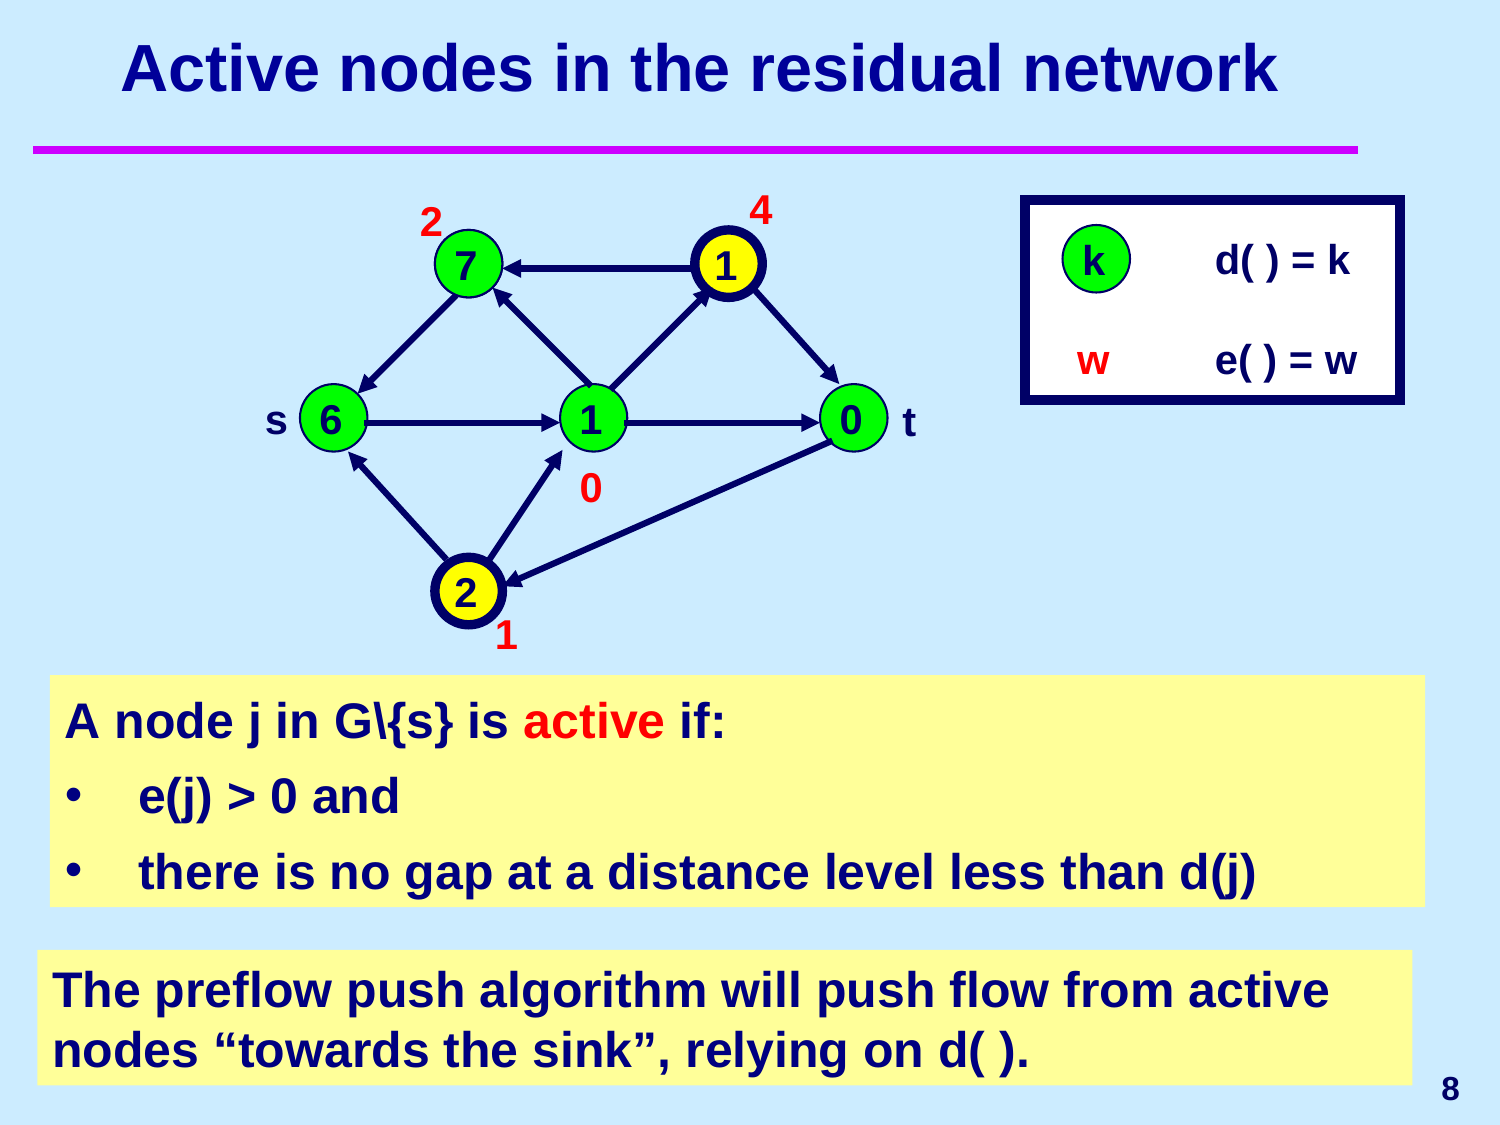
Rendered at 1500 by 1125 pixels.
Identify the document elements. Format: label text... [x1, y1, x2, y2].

text_box [1025, 200, 1401, 400]
text_box 2 [434, 557, 503, 625]
text_box d( ) = k [1199, 224, 1388, 291]
text_box t [887, 387, 941, 453]
text_box <number> [1187, 1050, 1476, 1125]
text_box A node j in G\{s} is active if: e(j) > 0 and there is no gap at a distance level less than d(j) [49, 675, 1426, 908]
text_box s [249, 384, 304, 451]
text_box 1 [694, 229, 763, 298]
text_box k [1062, 224, 1131, 293]
text_box 1 [474, 600, 533, 666]
text_box e( ) = w [1199, 324, 1388, 391]
text_box 0 [820, 384, 887, 452]
text_box 6 [304, 384, 368, 452]
text_box 2 [399, 187, 458, 253]
text_box w [1062, 324, 1121, 391]
text_box The preflow push algorithm will push flow from active nodes “towards the sink”, relying on d( ). [37, 949, 1413, 1086]
text_box 0 [560, 453, 618, 519]
title Active nodes in the residual network [62, 24, 1338, 113]
text_box 7 [434, 229, 503, 298]
text_box 4 [729, 174, 788, 241]
text_box 1 [560, 384, 628, 452]
